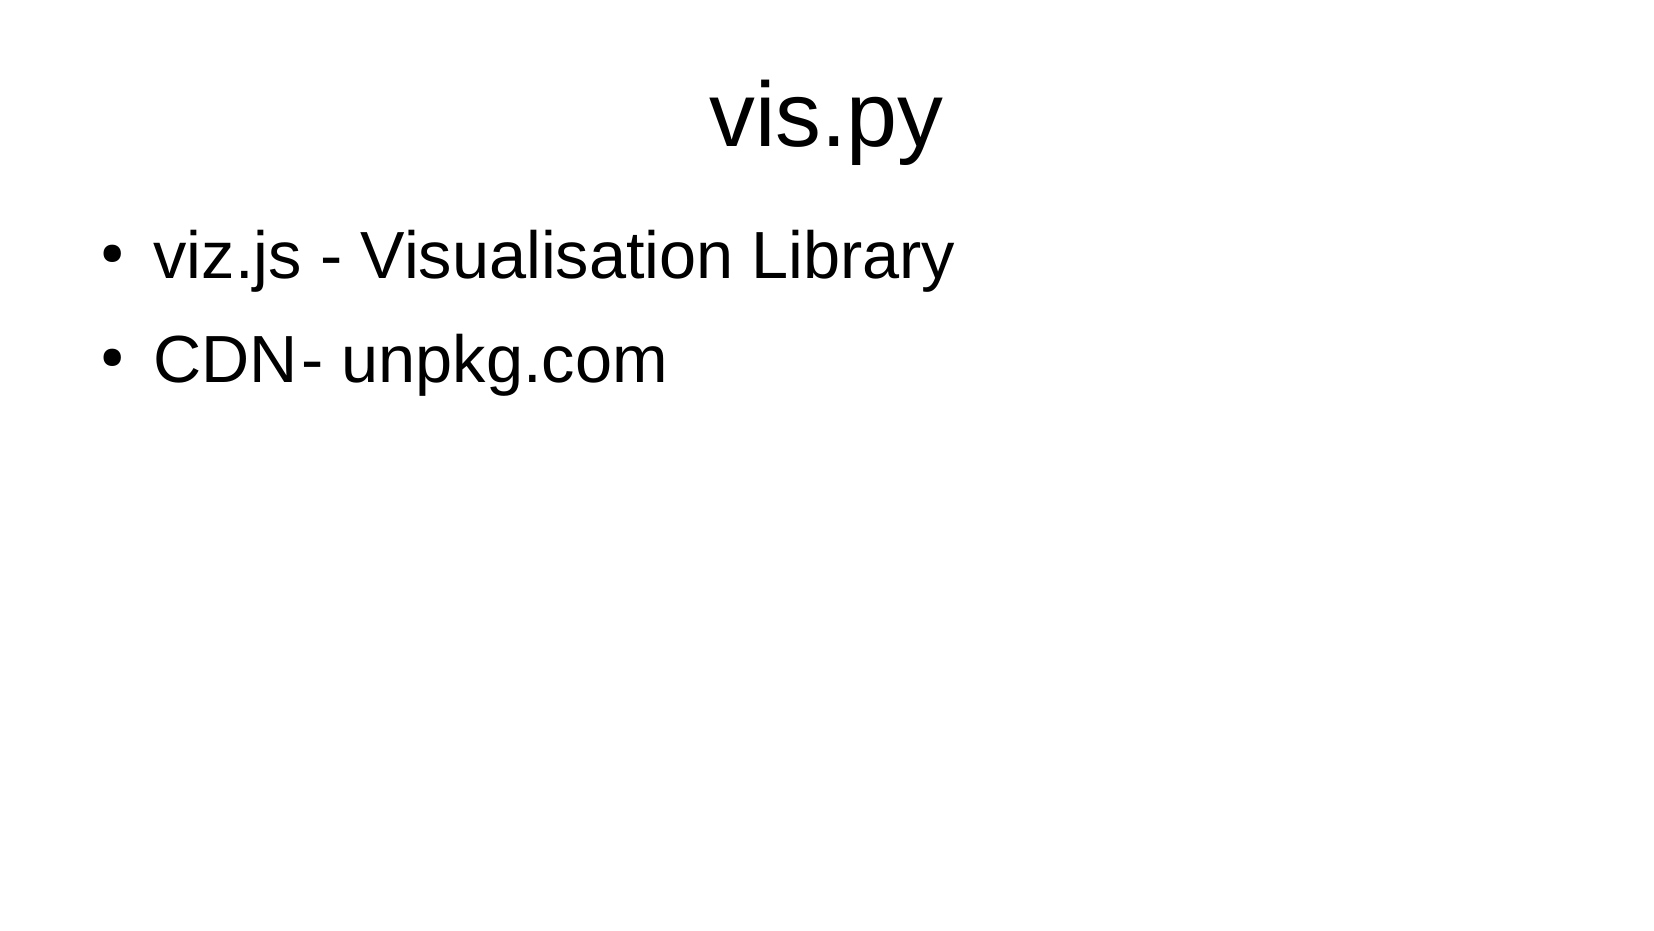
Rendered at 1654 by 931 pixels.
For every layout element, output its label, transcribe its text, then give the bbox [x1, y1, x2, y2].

list viz.js - Visualisation Library CDN - unpkg.com [82, 217, 1571, 758]
title vis.py [82, 37, 1571, 193]
